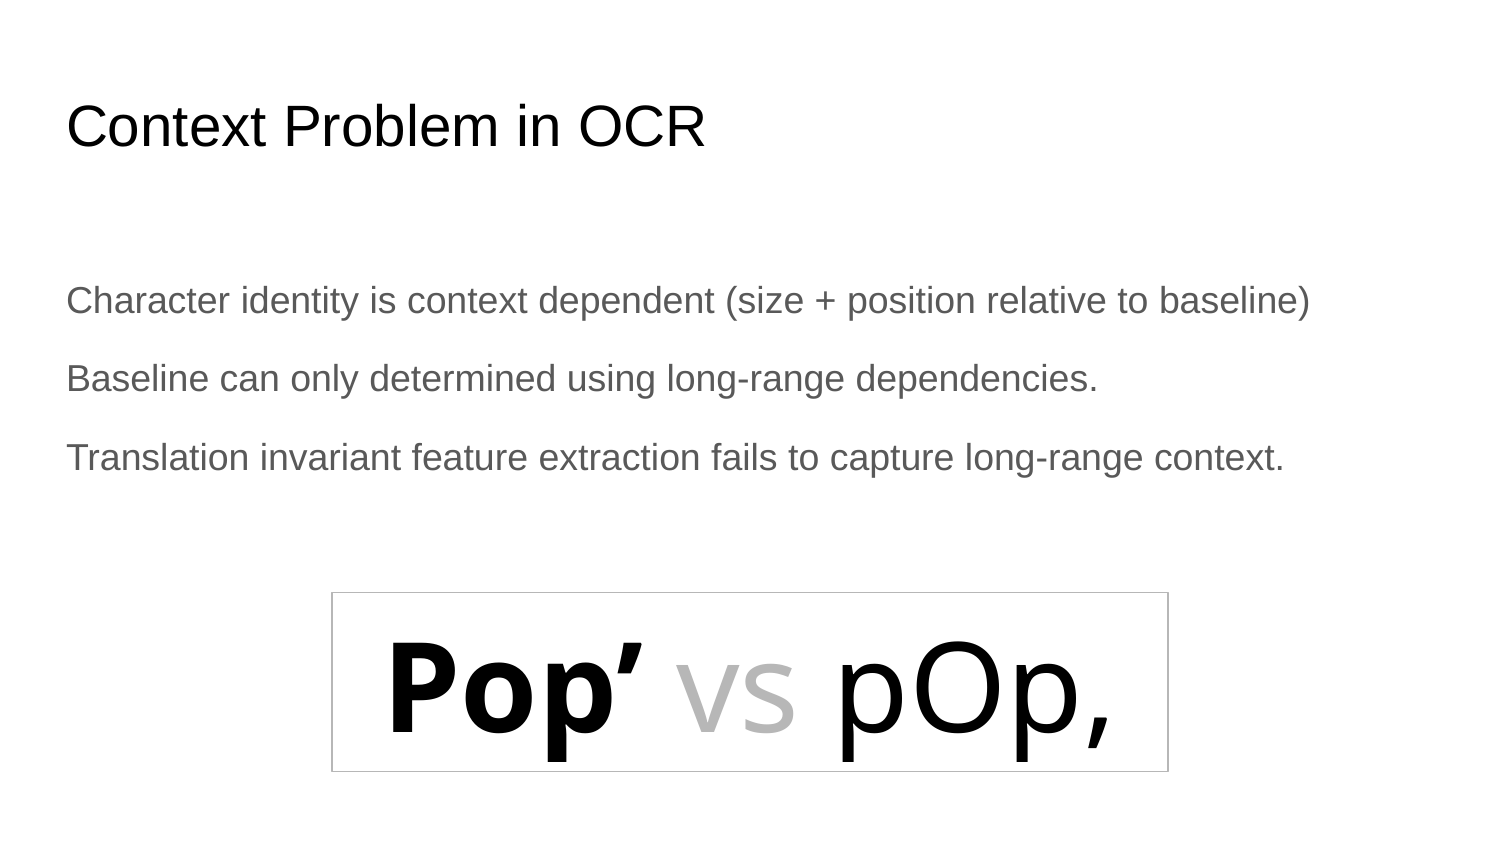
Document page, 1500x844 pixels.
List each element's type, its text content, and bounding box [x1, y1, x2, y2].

title Context Problem in OCR [51, 72, 1449, 167]
list Character identity is context dependent (size + position relative to baseline) Baseline can only determined using long-range dependencies. Translation invariant feature extraction fails to capture long-range context. [51, 189, 1449, 565]
text_box Pop’ vs pOp, [332, 592, 1168, 772]
